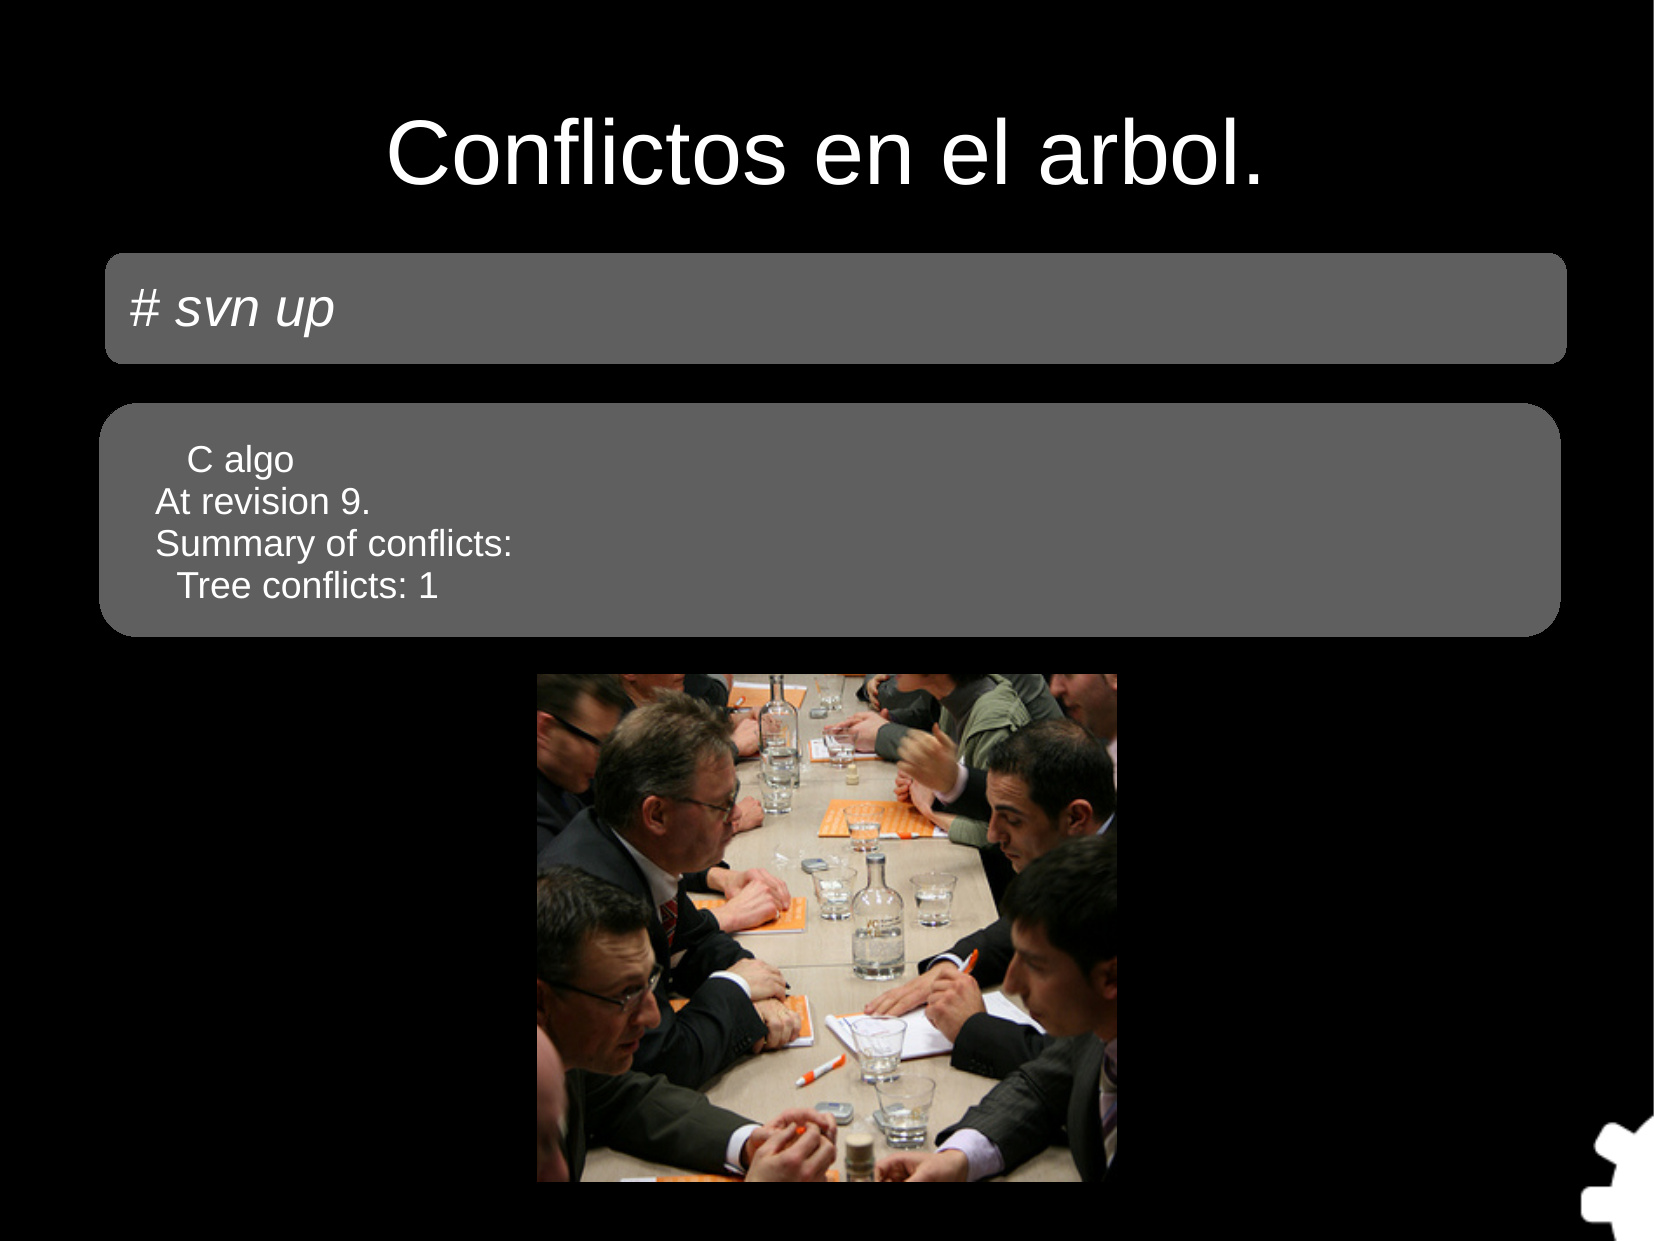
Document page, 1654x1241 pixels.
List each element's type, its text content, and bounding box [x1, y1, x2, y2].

picture [0, 0, 1654, 1241]
text_box # svn up [115, 269, 1581, 346]
text_box C algo At revision 9. Summary of conflicts: Tree conflicts: 1 [140, 431, 528, 614]
title Conflictos en el arbol. [82, 49, 1571, 257]
text_box [104, 252, 1568, 365]
text_box [98, 402, 1562, 638]
